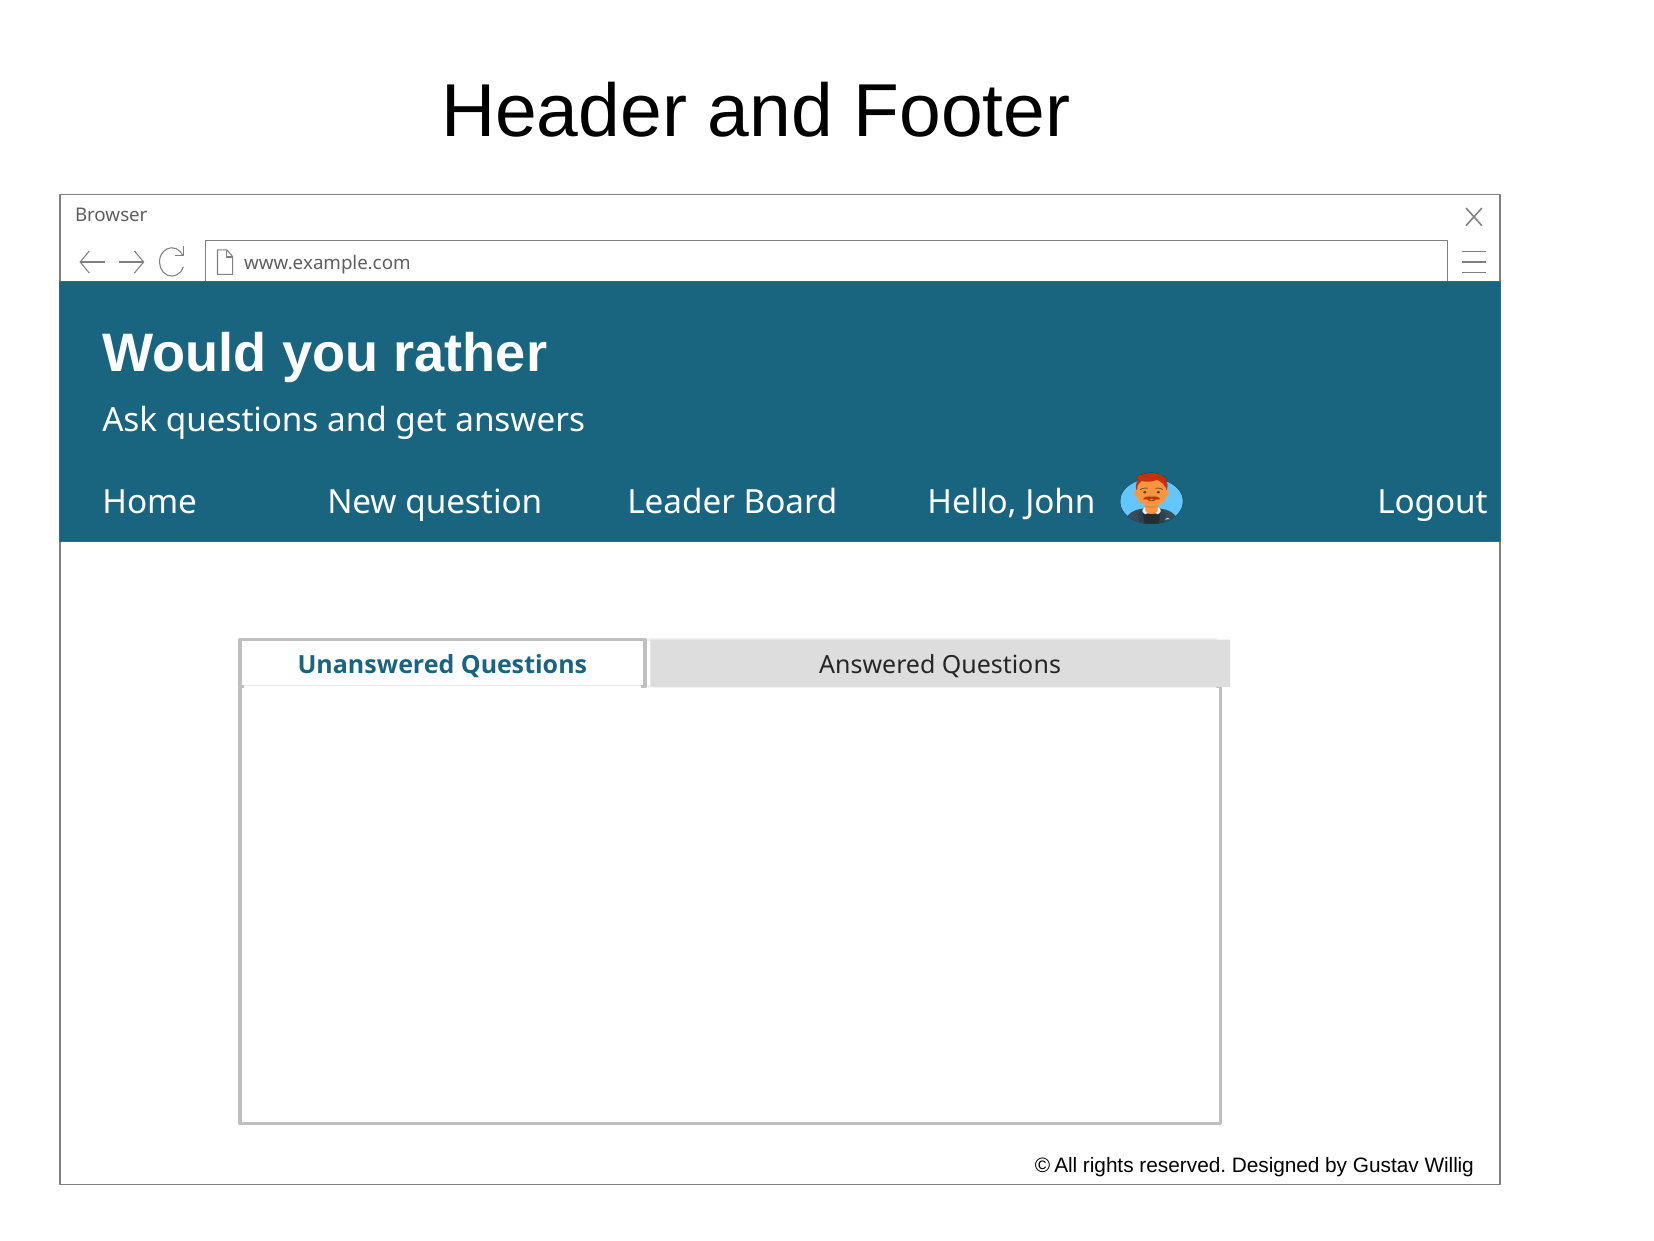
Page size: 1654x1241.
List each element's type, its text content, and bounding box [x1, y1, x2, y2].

text_box [59, 281, 1501, 1185]
text_box Unanswered Questions [240, 639, 646, 687]
text_box Would you rather [87, 315, 716, 388]
text_box Answered Questions [650, 639, 1231, 687]
text_box Browser [60, 194, 1501, 281]
picture [1117, 471, 1186, 524]
text_box Home New question Leader Board Hello, John Logout [87, 471, 1606, 604]
text_box www.example.com [205, 240, 1448, 281]
text_box © All rights reserved. Designed by Gustav Willig [1020, 1146, 1489, 1186]
title Header and Footer [82, 49, 1430, 172]
text_box Ask questions and get answers [87, 388, 980, 471]
